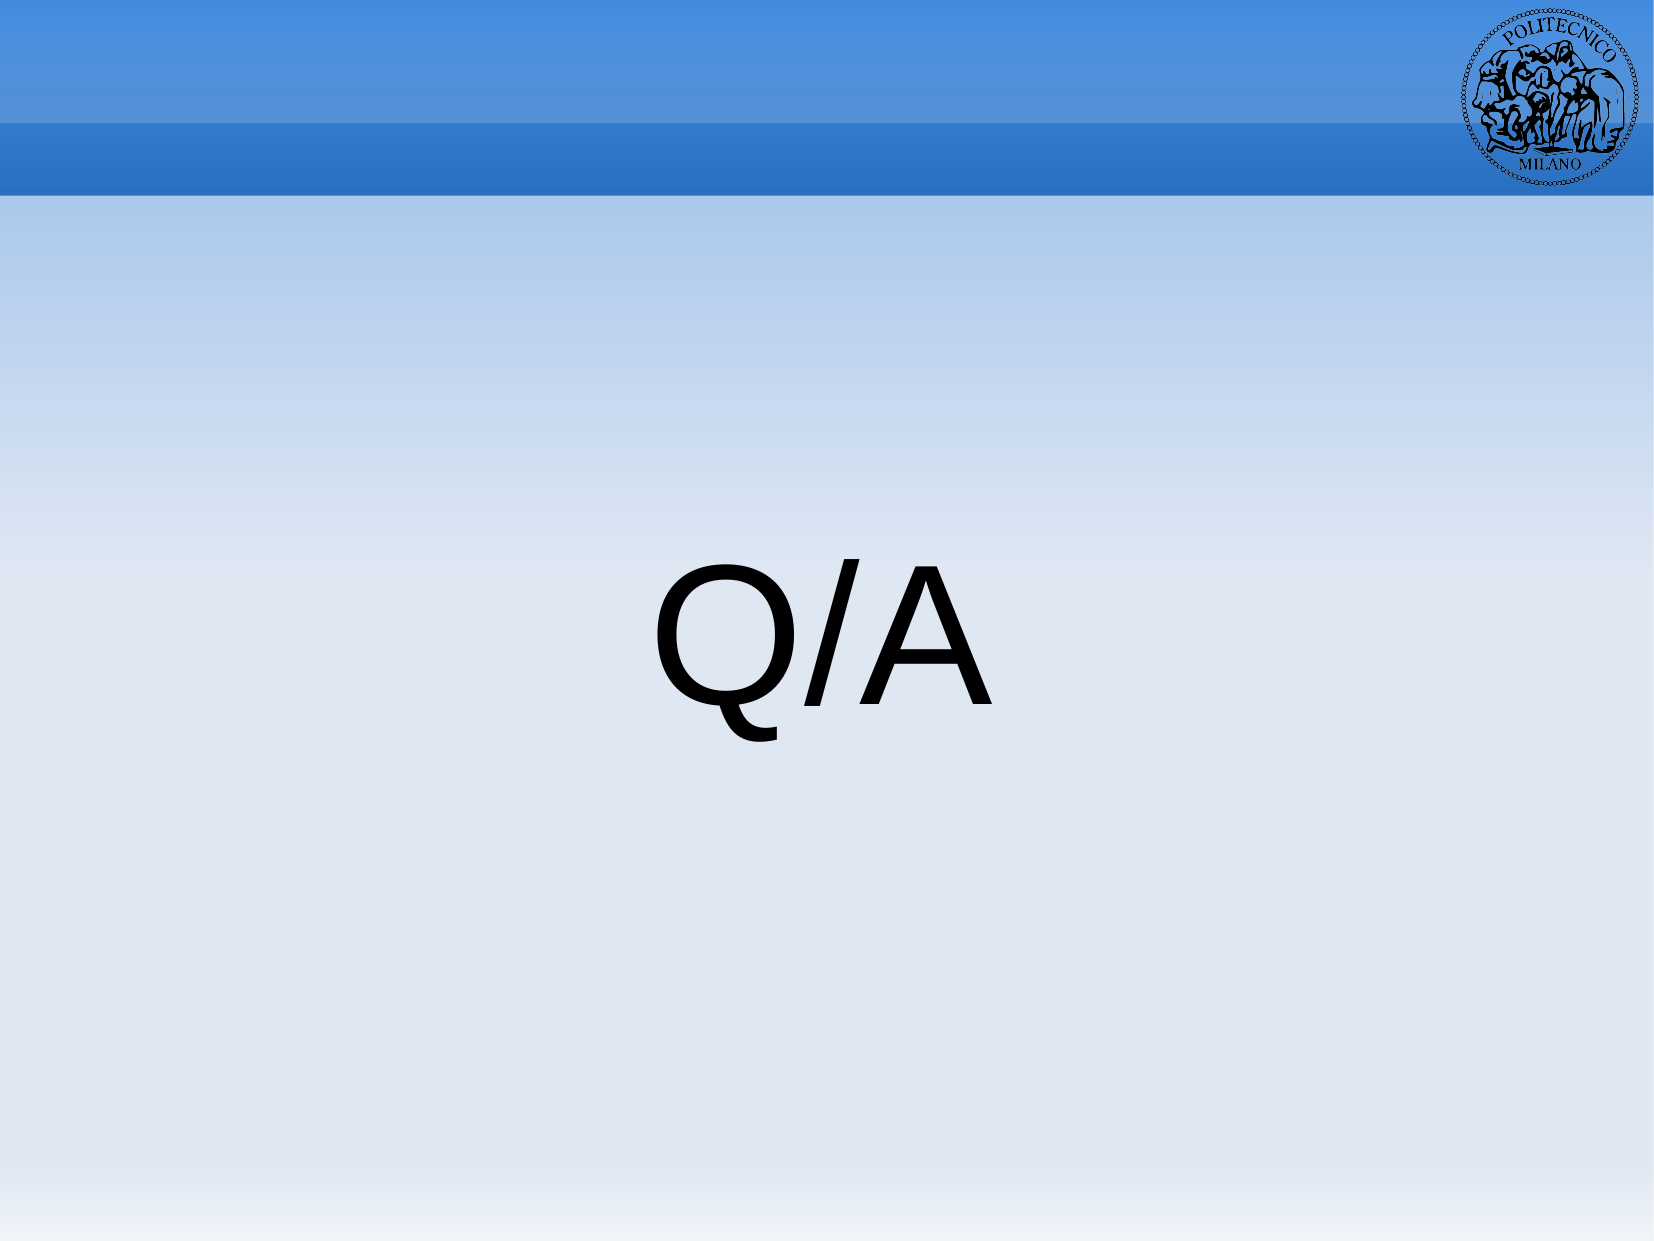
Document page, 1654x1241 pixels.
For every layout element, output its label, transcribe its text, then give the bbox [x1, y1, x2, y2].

subtitle Q/A [76, 88, 1565, 1183]
picture [0, 0, 1654, 1241]
